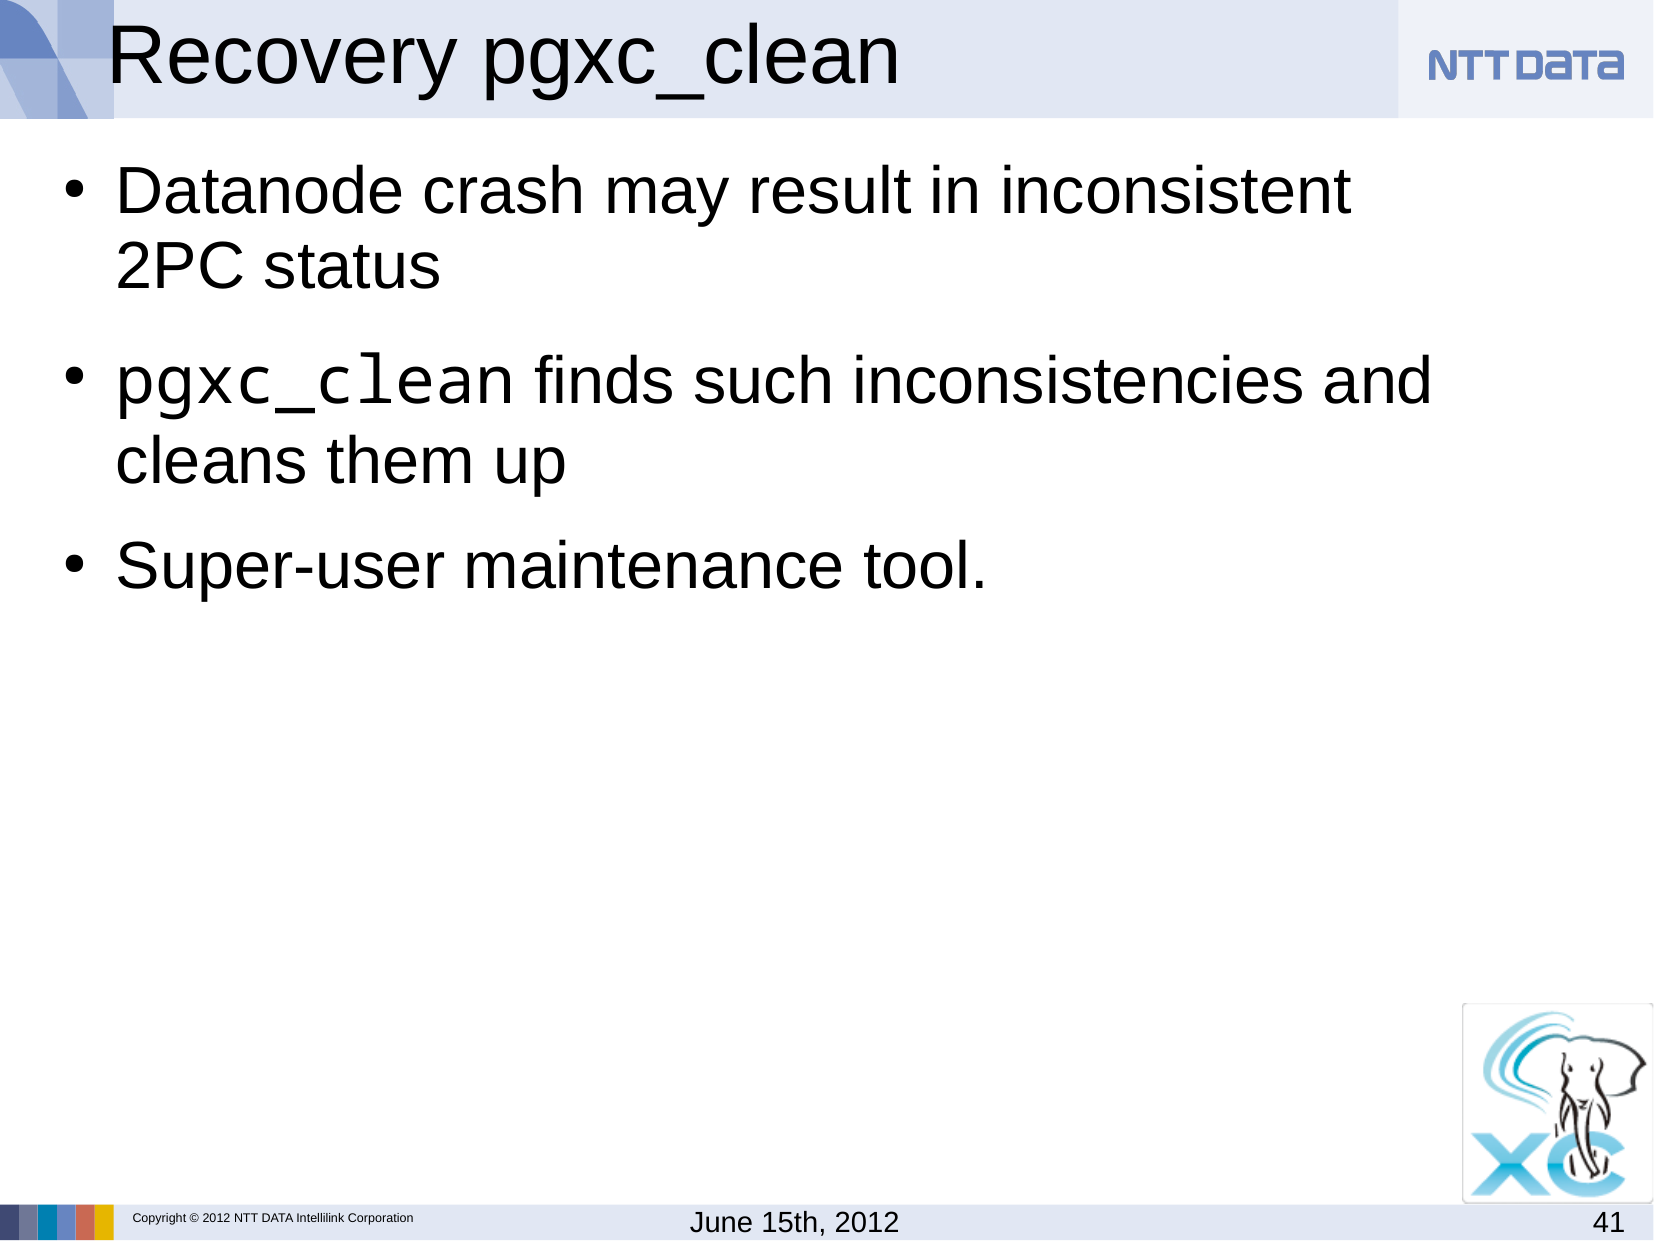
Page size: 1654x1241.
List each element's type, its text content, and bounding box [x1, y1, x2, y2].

picture [0, 0, 114, 119]
list Datanode crash may result in inconsistent 2PC status pgxc_clean finds such inconsistencies and cleans them up Super-user maintenance tool. [44, 153, 1501, 1182]
title Recovery pgxc_clean [106, 7, 1399, 101]
picture [1462, 1003, 1654, 1204]
picture [1429, 50, 1624, 80]
